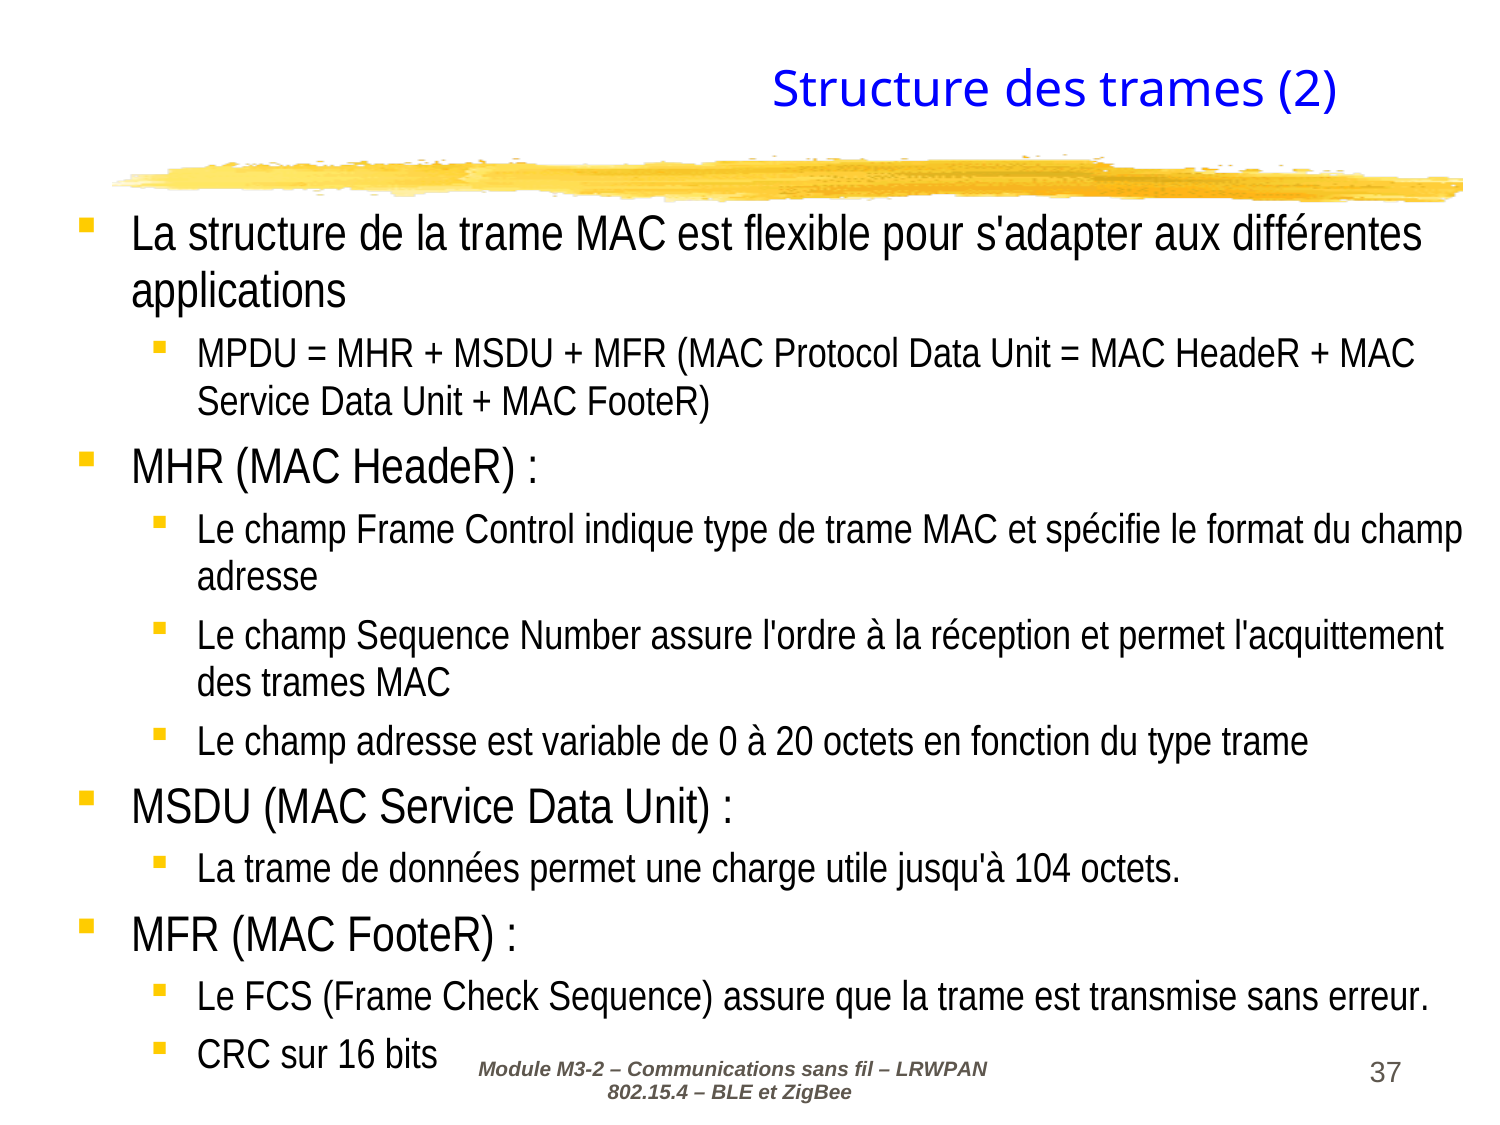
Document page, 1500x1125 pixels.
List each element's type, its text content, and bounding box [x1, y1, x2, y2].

title Structure des trames (2) [62, 37, 1338, 138]
list La structure de la trame MAC est flexible pour s'adapter aux différentes applications MPDU = MHR + MSDU + MFR (MAC Protocol Data Unit = MAC HeadeR + MAC Service Data Unit + MAC FooteR) MHR (MAC HeadeR) : Le champ Frame Control indique type de trame MAC et spécifie le format du champ adresse Le champ Sequence Number assure l'ordre à la réception et permet l'acquittement des trames MAC Le champ adresse est variable de 0 à 20 octets en fonction du type trame MSDU (MAC Service Data Unit) : La trame de données permet une charge utile jusqu'à 104 octets. MFR (MAC FooteR) : Le FCS (Frame Check Sequence) assure que la trame est transmise sans erreur. CRC sur 16 bits [74, 203, 1466, 1085]
picture [112, 149, 1463, 203]
